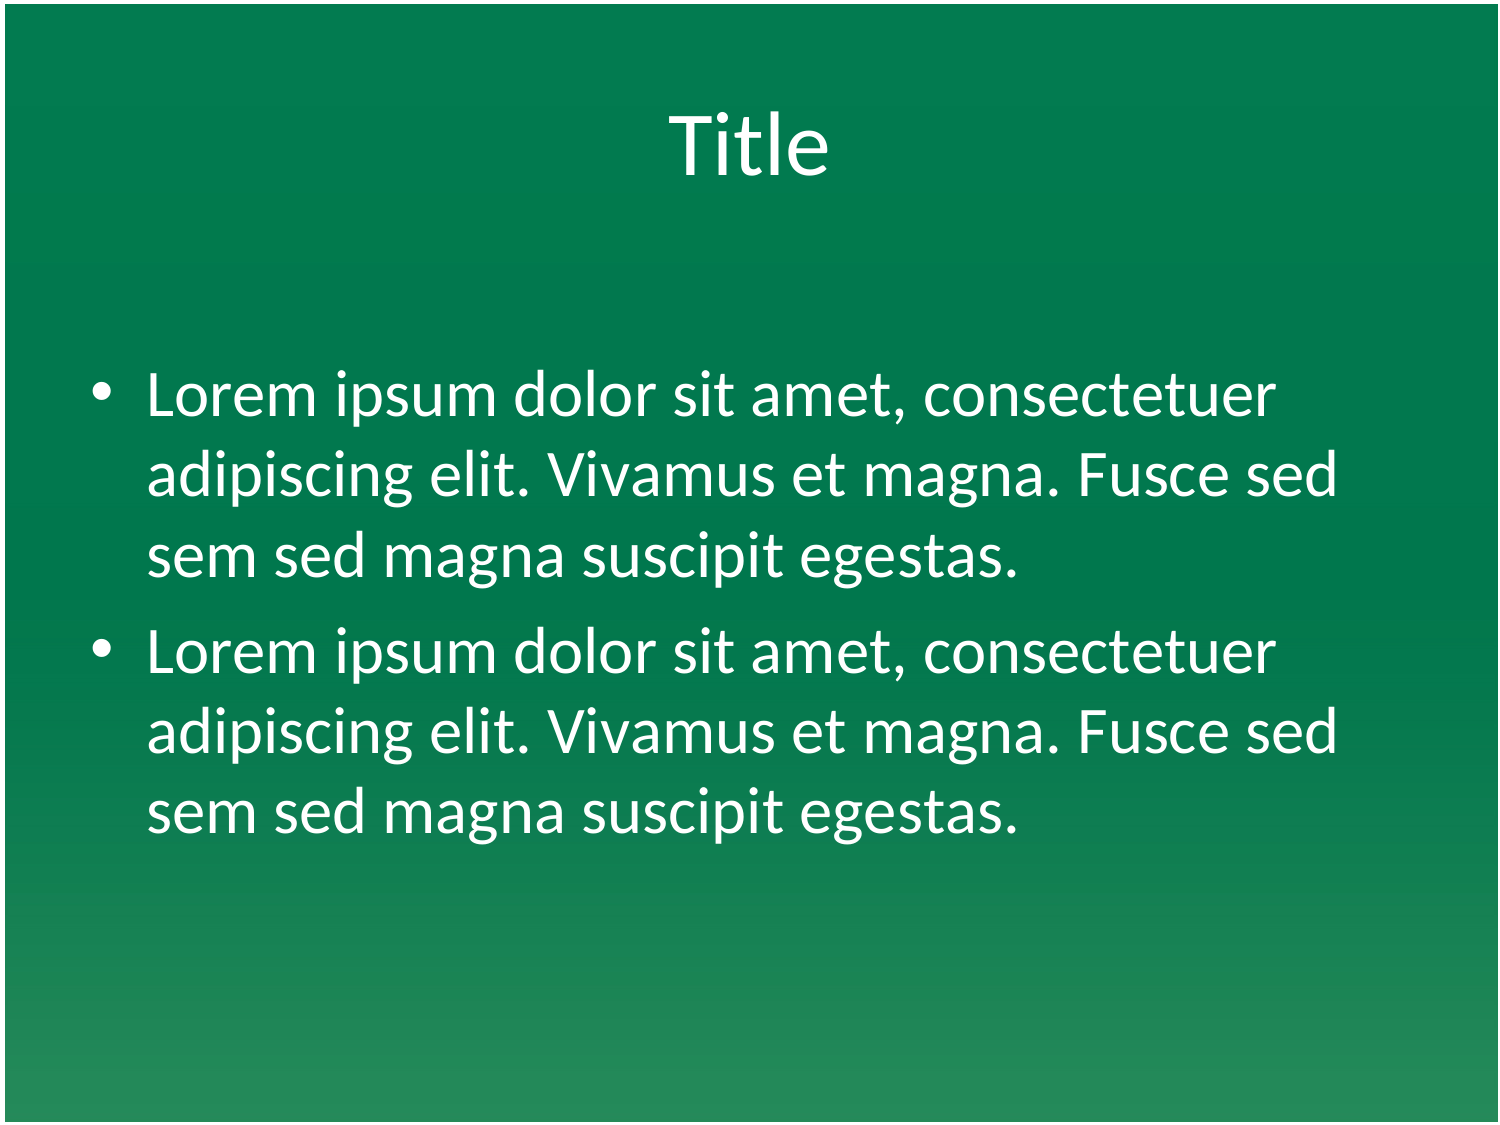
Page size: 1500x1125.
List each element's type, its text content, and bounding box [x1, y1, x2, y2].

picture [0, 0, 1500, 1125]
list Lorem ipsum dolor sit amet, consectetuer adipiscing elit. Vivamus et magna. Fusce sed sem sed magna suscipit egestas. Lorem ipsum dolor sit amet, consectetuer adipiscing elit. Vivamus et magna. Fusce sed sem sed magna suscipit egestas. [75, 342, 1426, 1067]
title Title [75, 45, 1426, 233]
